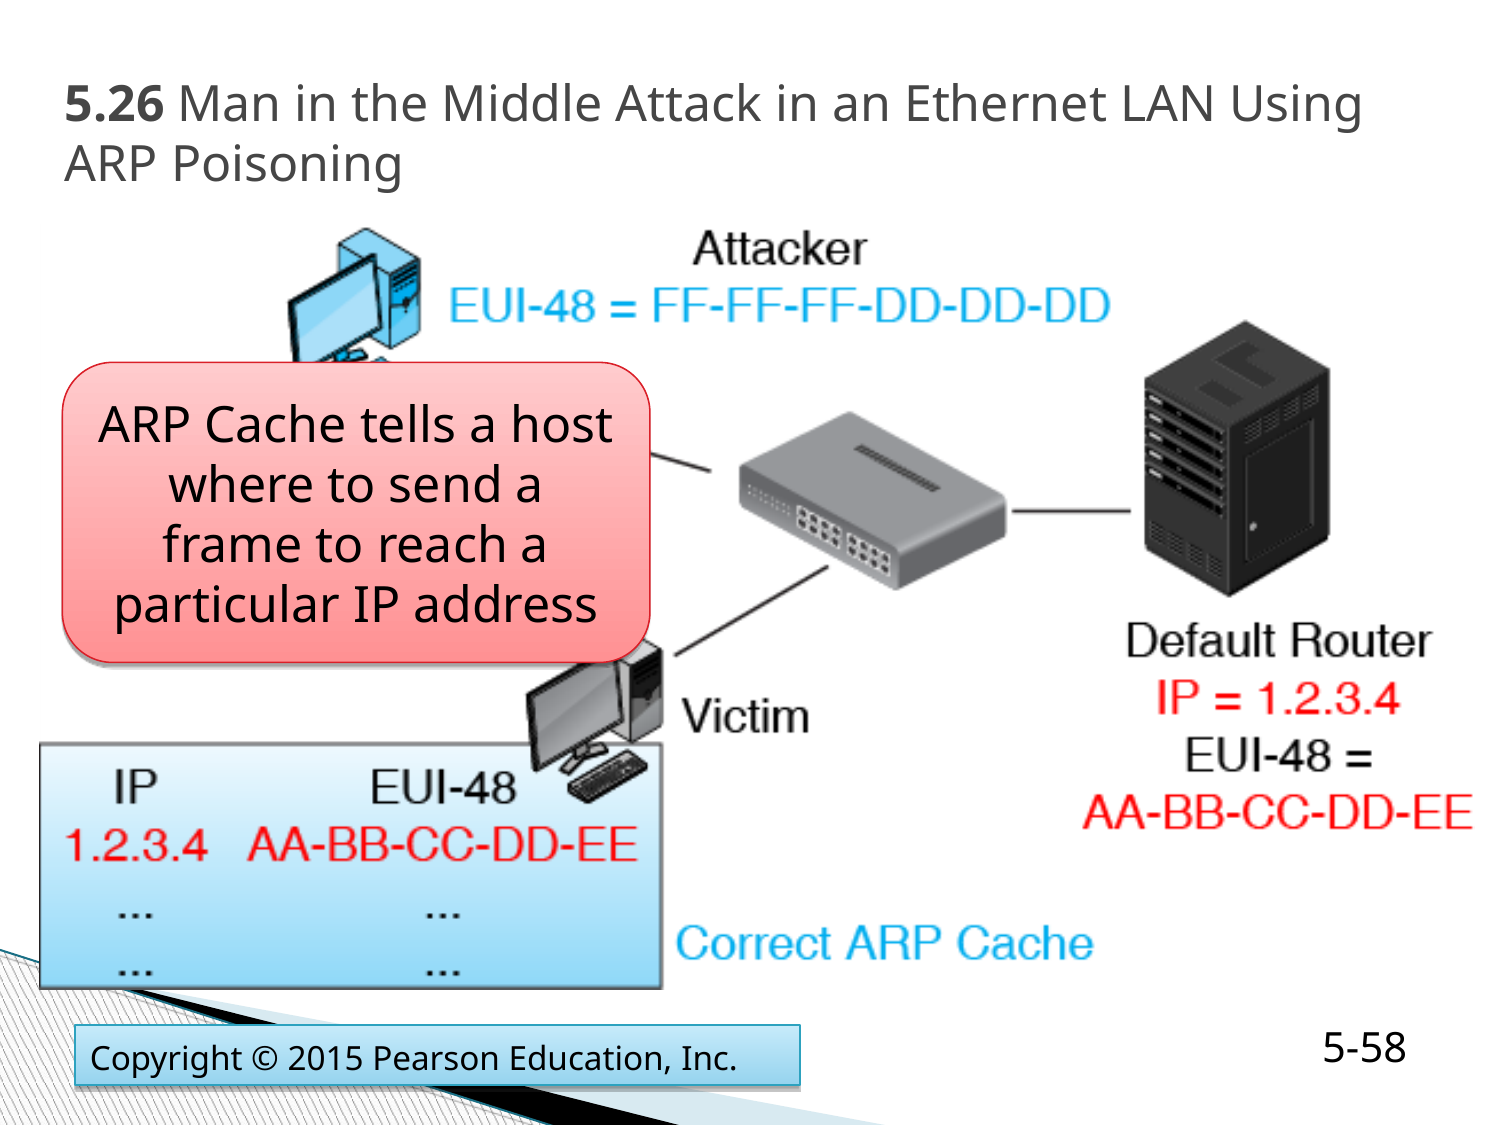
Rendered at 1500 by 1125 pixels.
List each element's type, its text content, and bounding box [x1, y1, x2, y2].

title 5.26 Man in the Middle Attack in an Ethernet LAN Using ARP Poisoning [50, 37, 1400, 224]
picture [0, 224, 1475, 1125]
slide_number 5-<number> [1262, 1025, 1423, 1085]
text_box ARP Cache tells a host where to send a frame to reach a particular IP address [62, 362, 650, 663]
footer Copyright © 2015 Pearson Education, Inc. [75, 1025, 800, 1085]
